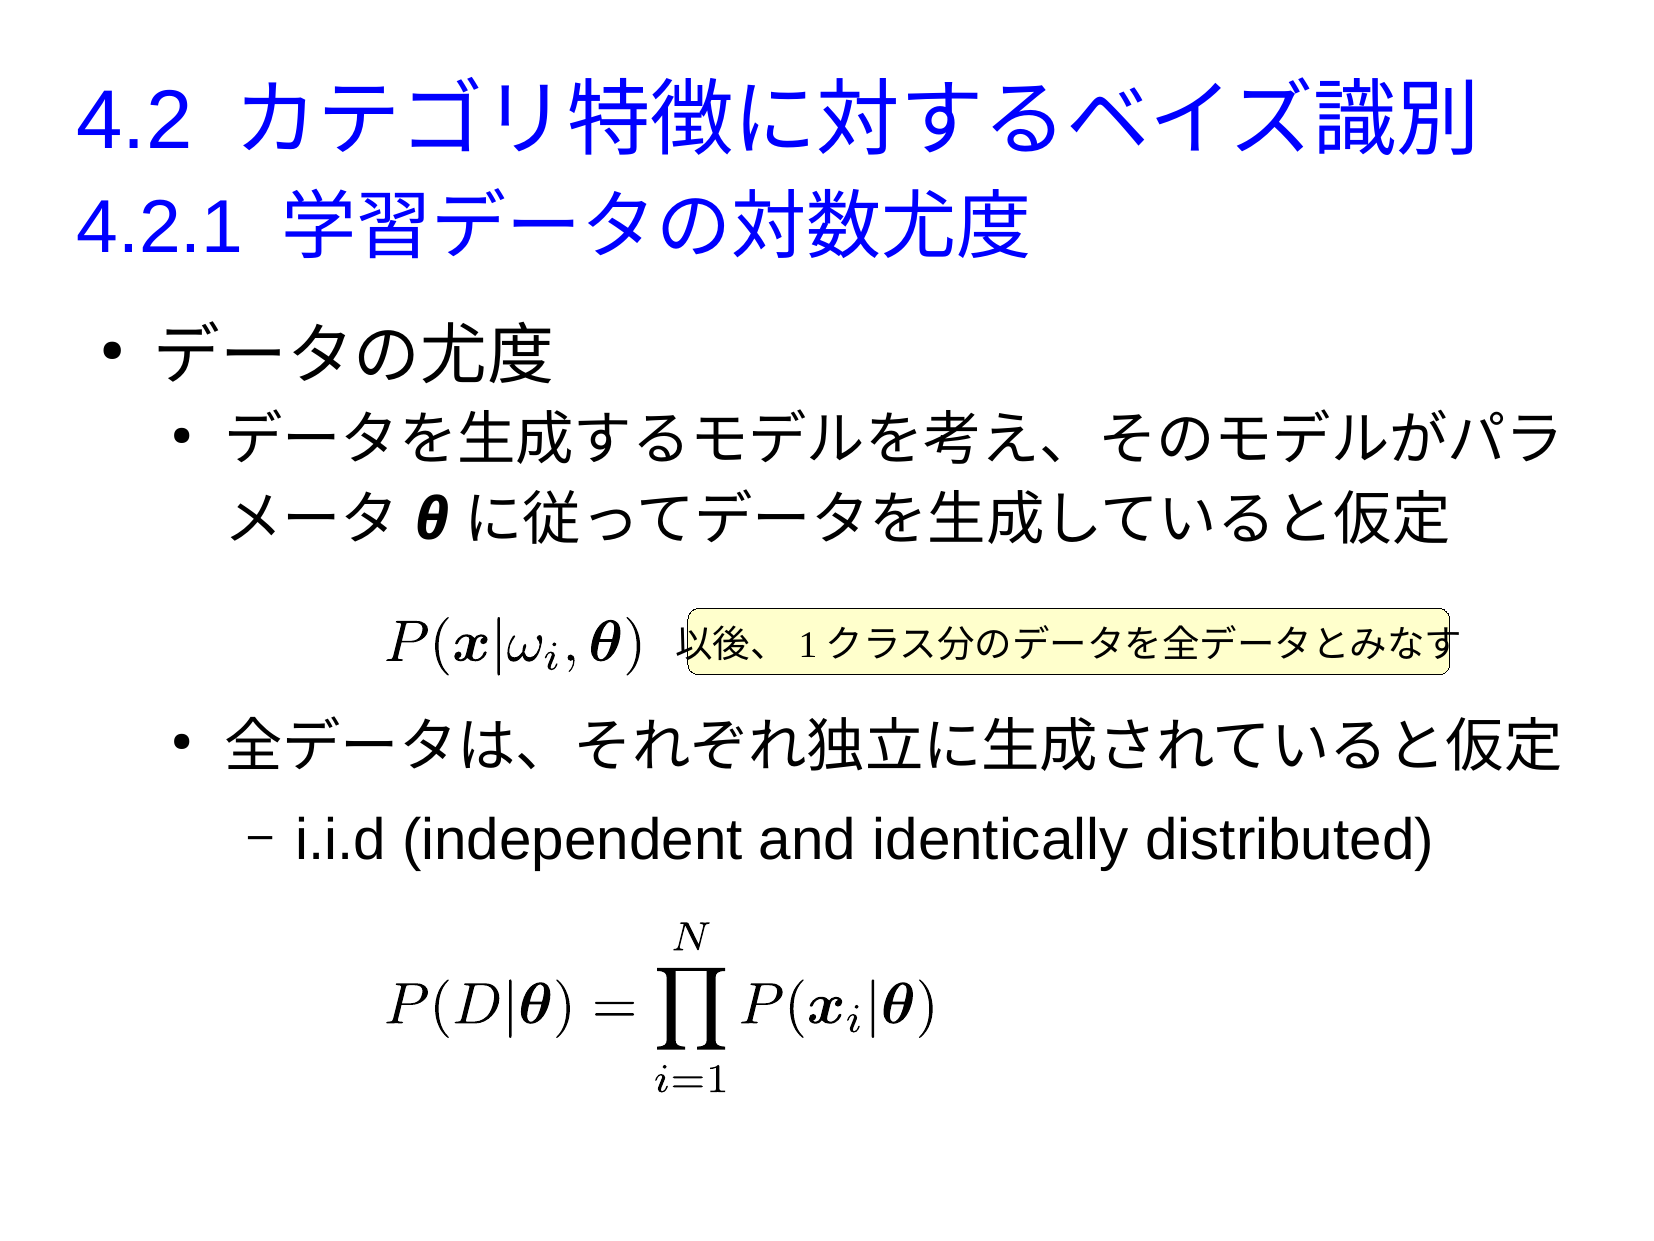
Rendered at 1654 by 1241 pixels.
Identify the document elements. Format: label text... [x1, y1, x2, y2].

text_box [383, 617, 646, 676]
text_box [383, 922, 939, 1093]
list データの尤度 データを生成するモデルを考え、そのモデルがパラメータθに従ってデータを生成していると仮定 全データは、それぞれ独立に生成されていると仮定 i.i.d (independent and identically distributed) [82, 307, 1571, 1164]
title 4.2 カテゴリ特徴に対するベイズ識別 4.2.1 学習データの対数尤度 [76, 42, 1565, 293]
text_box 以後、1クラス分のデータを全データとみなす [687, 608, 1450, 675]
